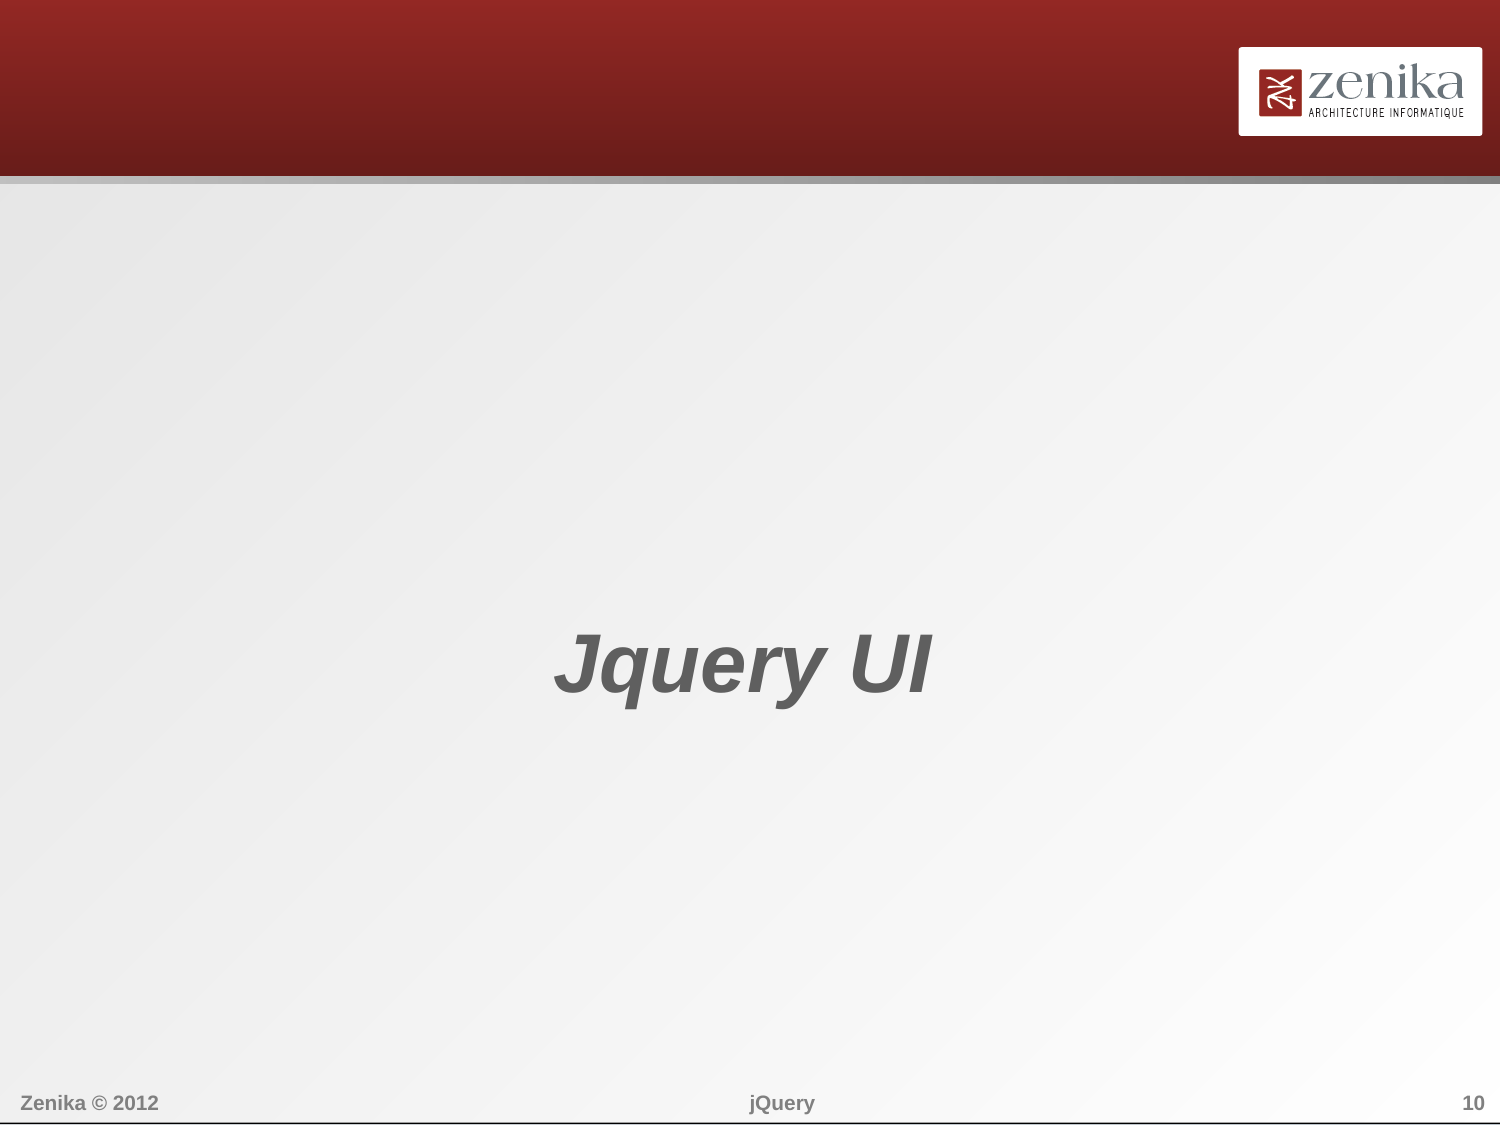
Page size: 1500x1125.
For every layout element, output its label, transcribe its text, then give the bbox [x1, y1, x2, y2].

picture [1257, 58, 1464, 125]
subtitle Jquery UI [50, 337, 1435, 991]
